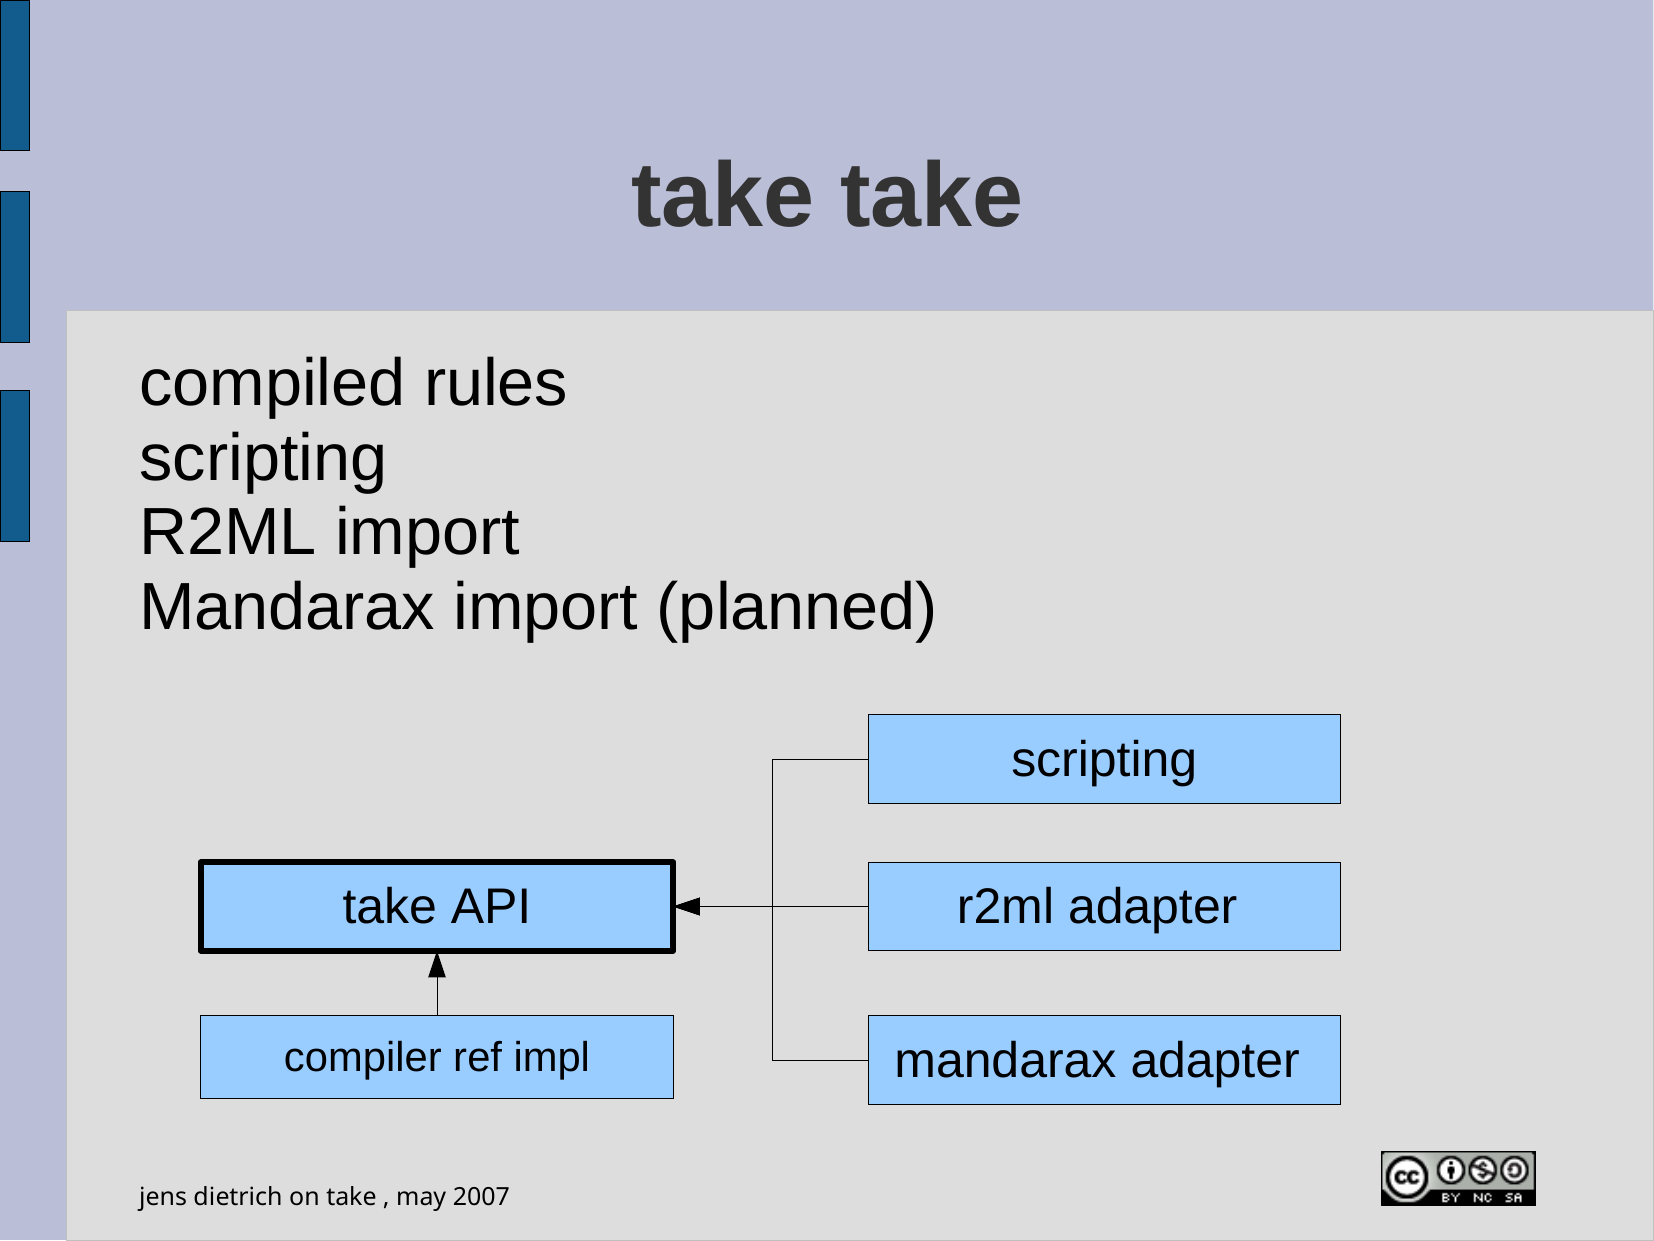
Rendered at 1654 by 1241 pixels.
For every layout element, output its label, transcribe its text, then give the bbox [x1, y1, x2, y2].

text_box compiler ref impl [200, 1015, 674, 1099]
text_box scripting [868, 714, 1341, 804]
title take take [121, 91, 1534, 299]
text_box r2ml adapter [868, 862, 1341, 951]
list compiled rules scripting R2ML import Mandarax import (planned) [121, 344, 1534, 1127]
text_box mandarax adapter [868, 1015, 1341, 1105]
text_box take API [200, 862, 674, 951]
picture [1381, 1151, 1536, 1206]
